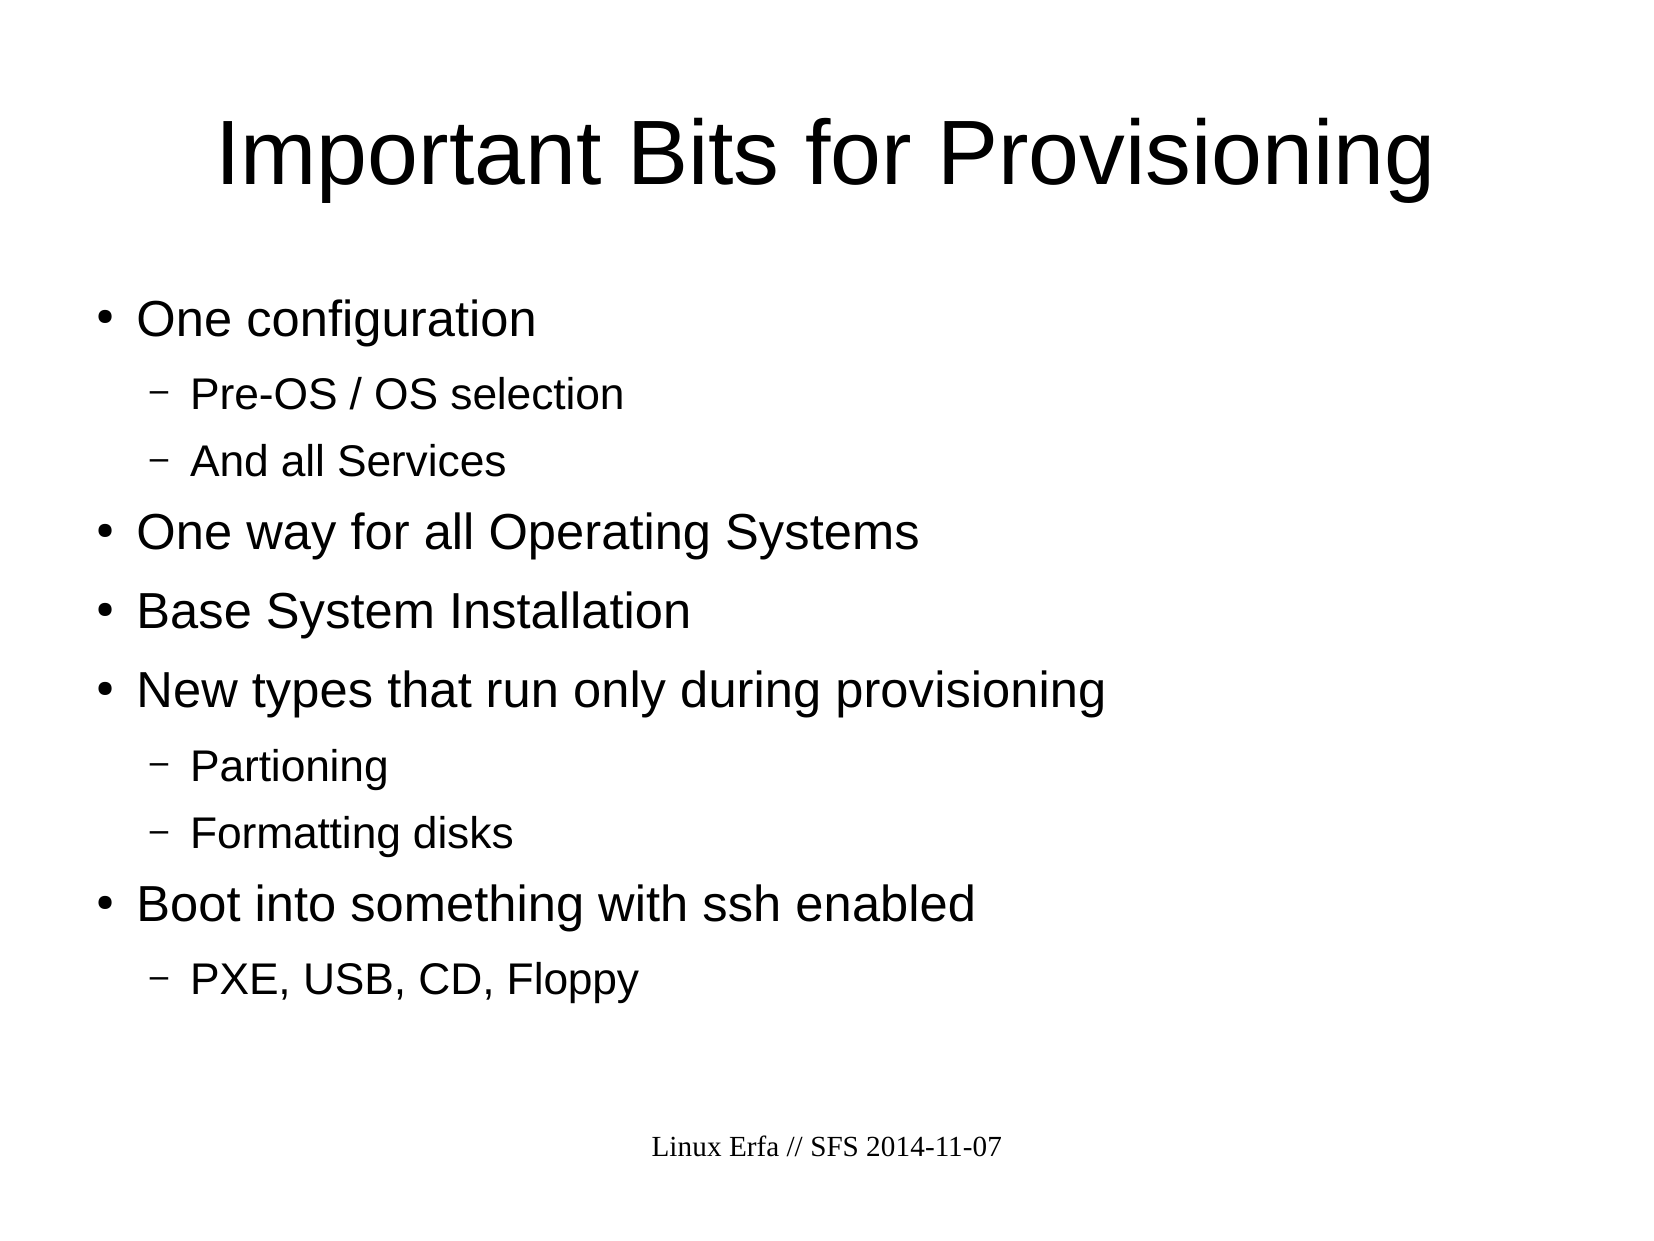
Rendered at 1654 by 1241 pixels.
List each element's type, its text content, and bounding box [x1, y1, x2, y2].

list One configuration Pre-OS / OS selection And all Services One way for all Operating Systems Base System Installation New types that run only during provisioning Partioning Formatting disks Boot into something with ssh enabled PXE, USB, CD, Floppy [82, 290, 1538, 1010]
title Important Bits for Provisioning [82, 49, 1571, 257]
